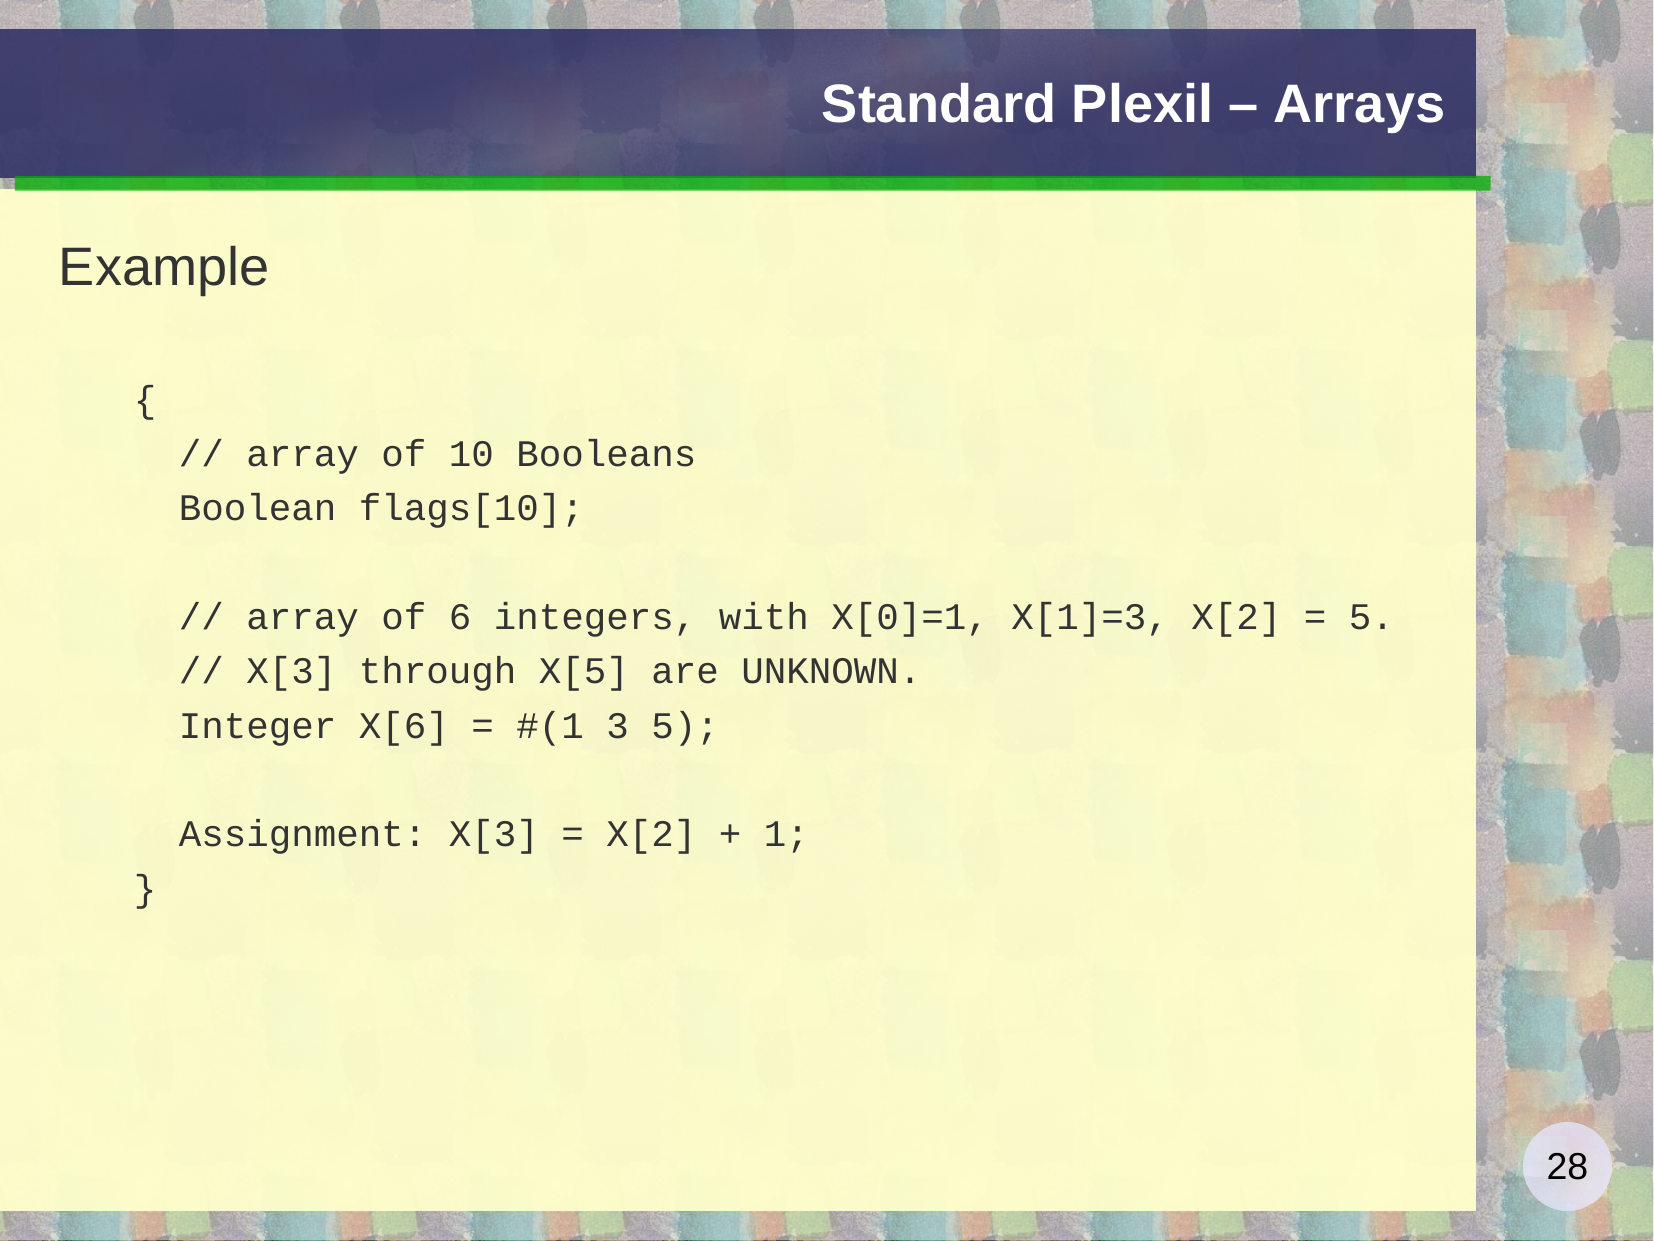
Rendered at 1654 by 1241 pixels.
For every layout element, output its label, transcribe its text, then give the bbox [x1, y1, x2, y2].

title Standard Plexil – Arrays [29, 66, 1447, 141]
list Example { // array of 10 Booleans Boolean flags[10]; // array of 6 integers, with X[0]=1, X[1]=3, X[2] = 5. // X[3] through X[5] are UNKNOWN. Integer X[6] = #(1 3 5); Assignment: X[3] = X[2] + 1; } [58, 236, 1417, 1167]
